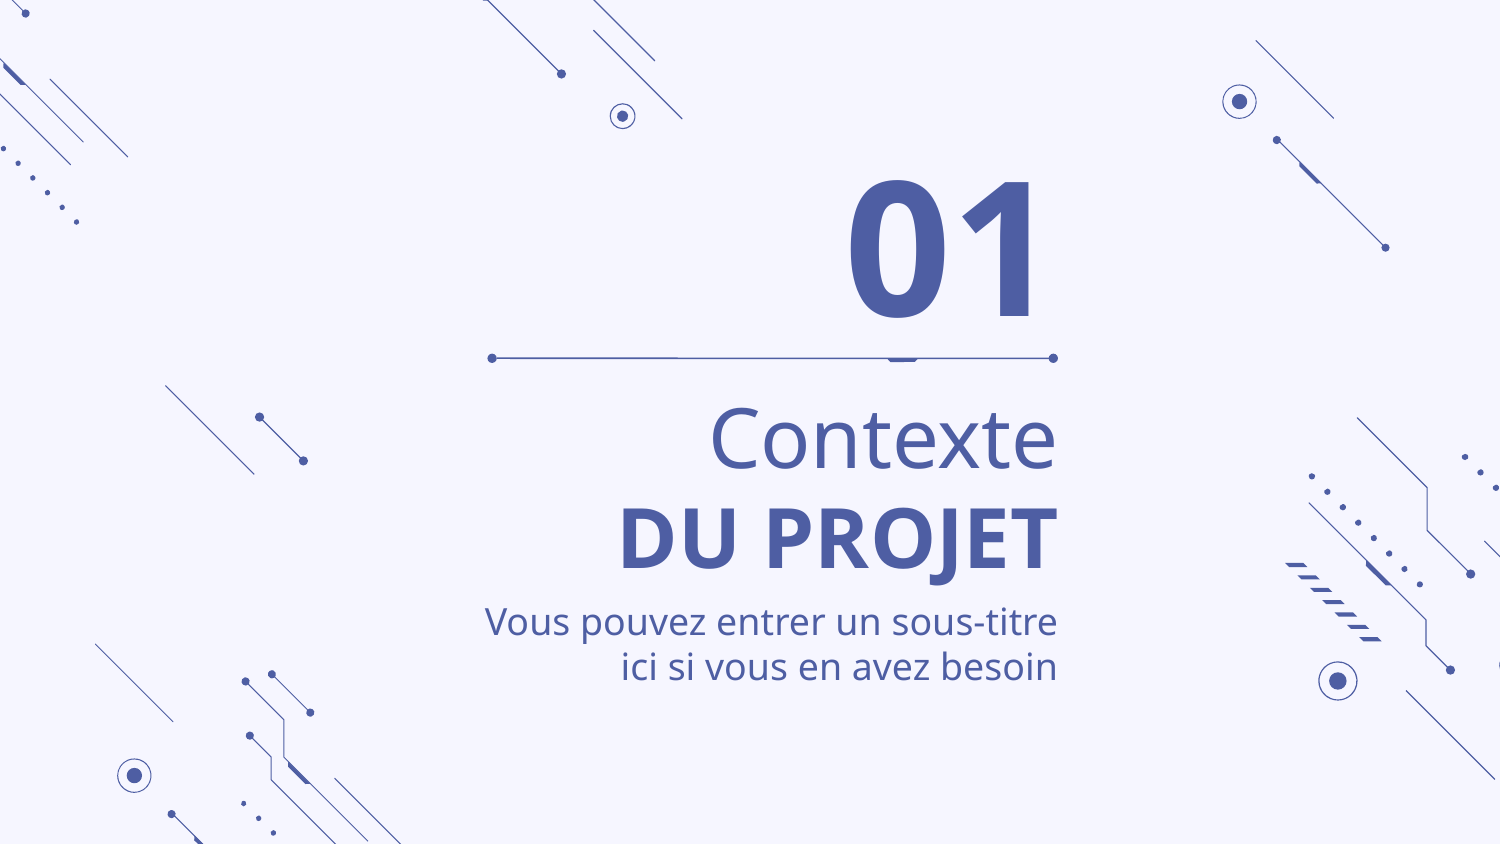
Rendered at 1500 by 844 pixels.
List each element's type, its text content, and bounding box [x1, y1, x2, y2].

text_box [1416, 581, 1423, 588]
text_box [1308, 473, 1316, 480]
text_box [1370, 534, 1377, 542]
subtitle Vous pouvez entrer un sous-titre ici si vous en avez besoin [426, 597, 1074, 715]
text_box [1309, 587, 1333, 592]
text_box [1324, 488, 1331, 495]
text_box [1048, 353, 1058, 363]
text_box [1386, 550, 1393, 557]
text_box [1461, 453, 1469, 461]
text_box [1339, 504, 1346, 511]
text_box [487, 353, 497, 363]
text_box [1334, 612, 1358, 617]
text_box [1405, 690, 1496, 780]
text_box [1297, 575, 1320, 580]
text_box [1322, 600, 1345, 605]
text_box [165, 385, 255, 475]
text_box [1477, 469, 1484, 476]
text_box [254, 412, 309, 466]
text_box [1484, 540, 1500, 558]
text_box [1355, 519, 1362, 526]
title 01 [426, 129, 1074, 322]
text_box [1401, 565, 1408, 573]
text_box [1346, 624, 1370, 629]
text_box [1356, 417, 1476, 579]
text_box [1308, 502, 1456, 675]
title Contexte DU PROJET [426, 385, 1074, 587]
text_box [1492, 484, 1499, 491]
text_box [1359, 637, 1382, 642]
text_box [1318, 661, 1358, 701]
text_box [1285, 562, 1308, 568]
